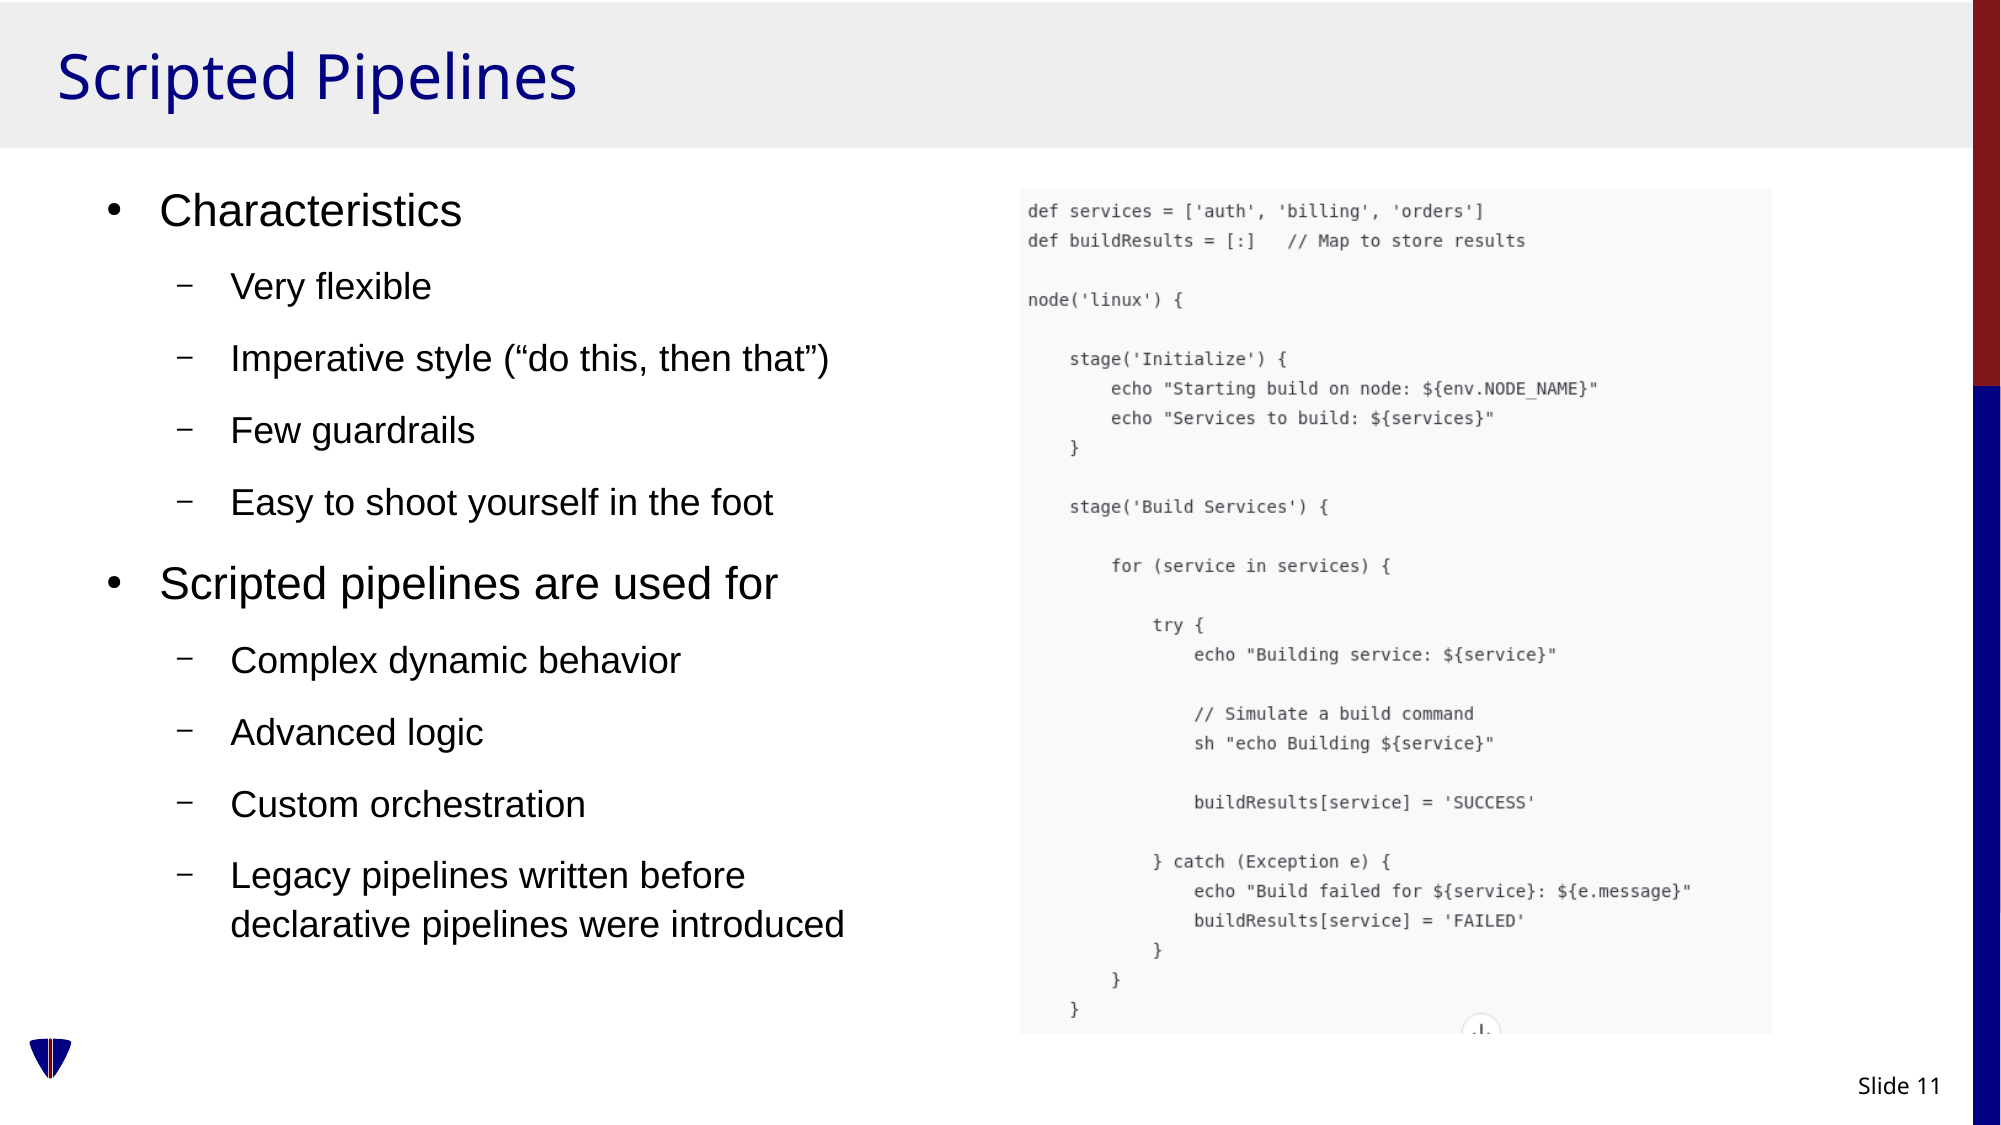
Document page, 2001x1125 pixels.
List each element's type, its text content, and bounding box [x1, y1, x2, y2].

title Scripted Pipelines [0, 2, 1973, 148]
picture [1020, 189, 1772, 1034]
list Characteristics Very flexible Imperative style (“do this, then that”) Few guardrails Easy to shoot yourself in the foot Scripted pipelines are used for Complex dynamic behavior Advanced logic Custom orchestration Legacy pipelines written before declarative pipelines were introduced [88, 177, 886, 1034]
